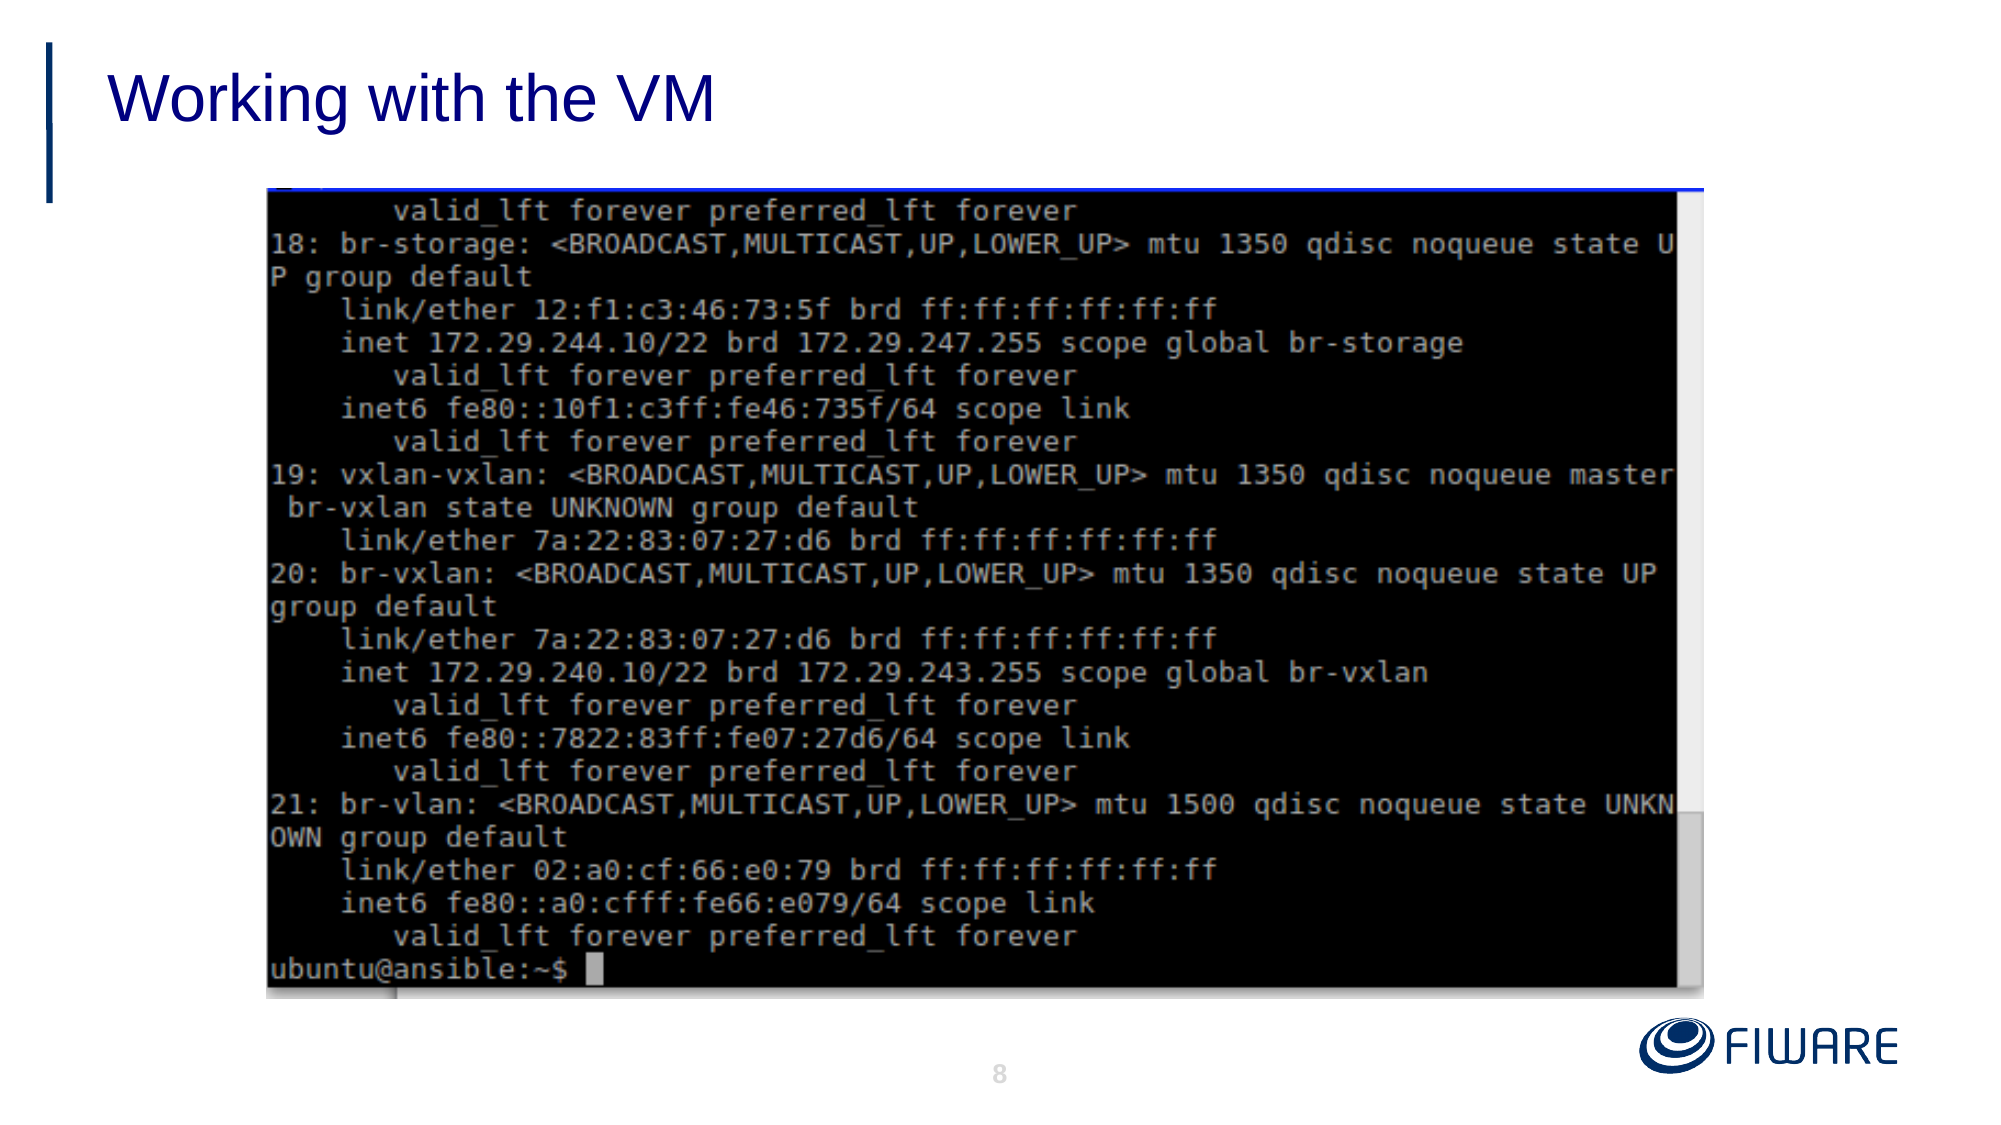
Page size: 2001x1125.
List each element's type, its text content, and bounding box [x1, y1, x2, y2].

picture [266, 188, 1704, 999]
title Working with the VM [92, 47, 1704, 250]
slide_number <number> [887, 1042, 1113, 1103]
picture [1635, 1012, 1905, 1077]
